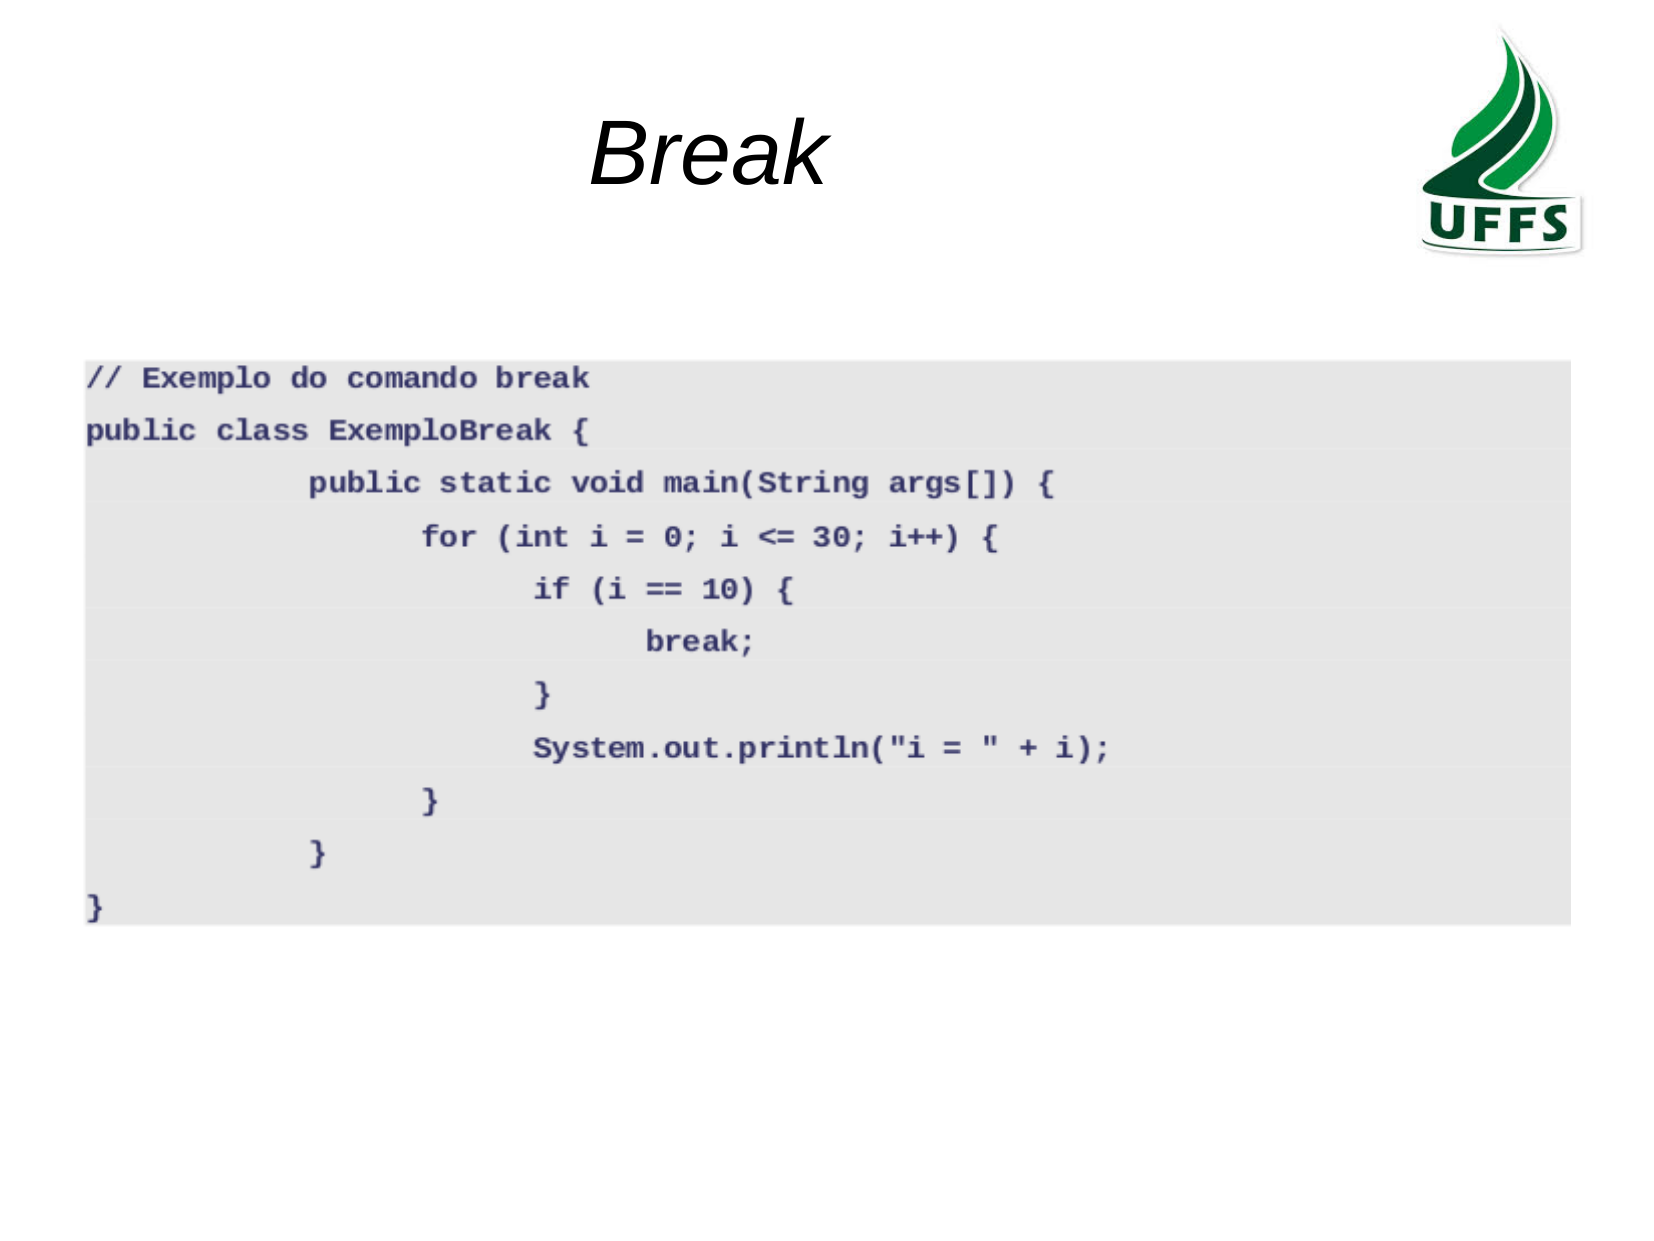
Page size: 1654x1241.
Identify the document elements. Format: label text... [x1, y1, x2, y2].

title Break [82, 49, 1335, 257]
picture [82, 354, 1571, 945]
picture [1381, 20, 1624, 272]
